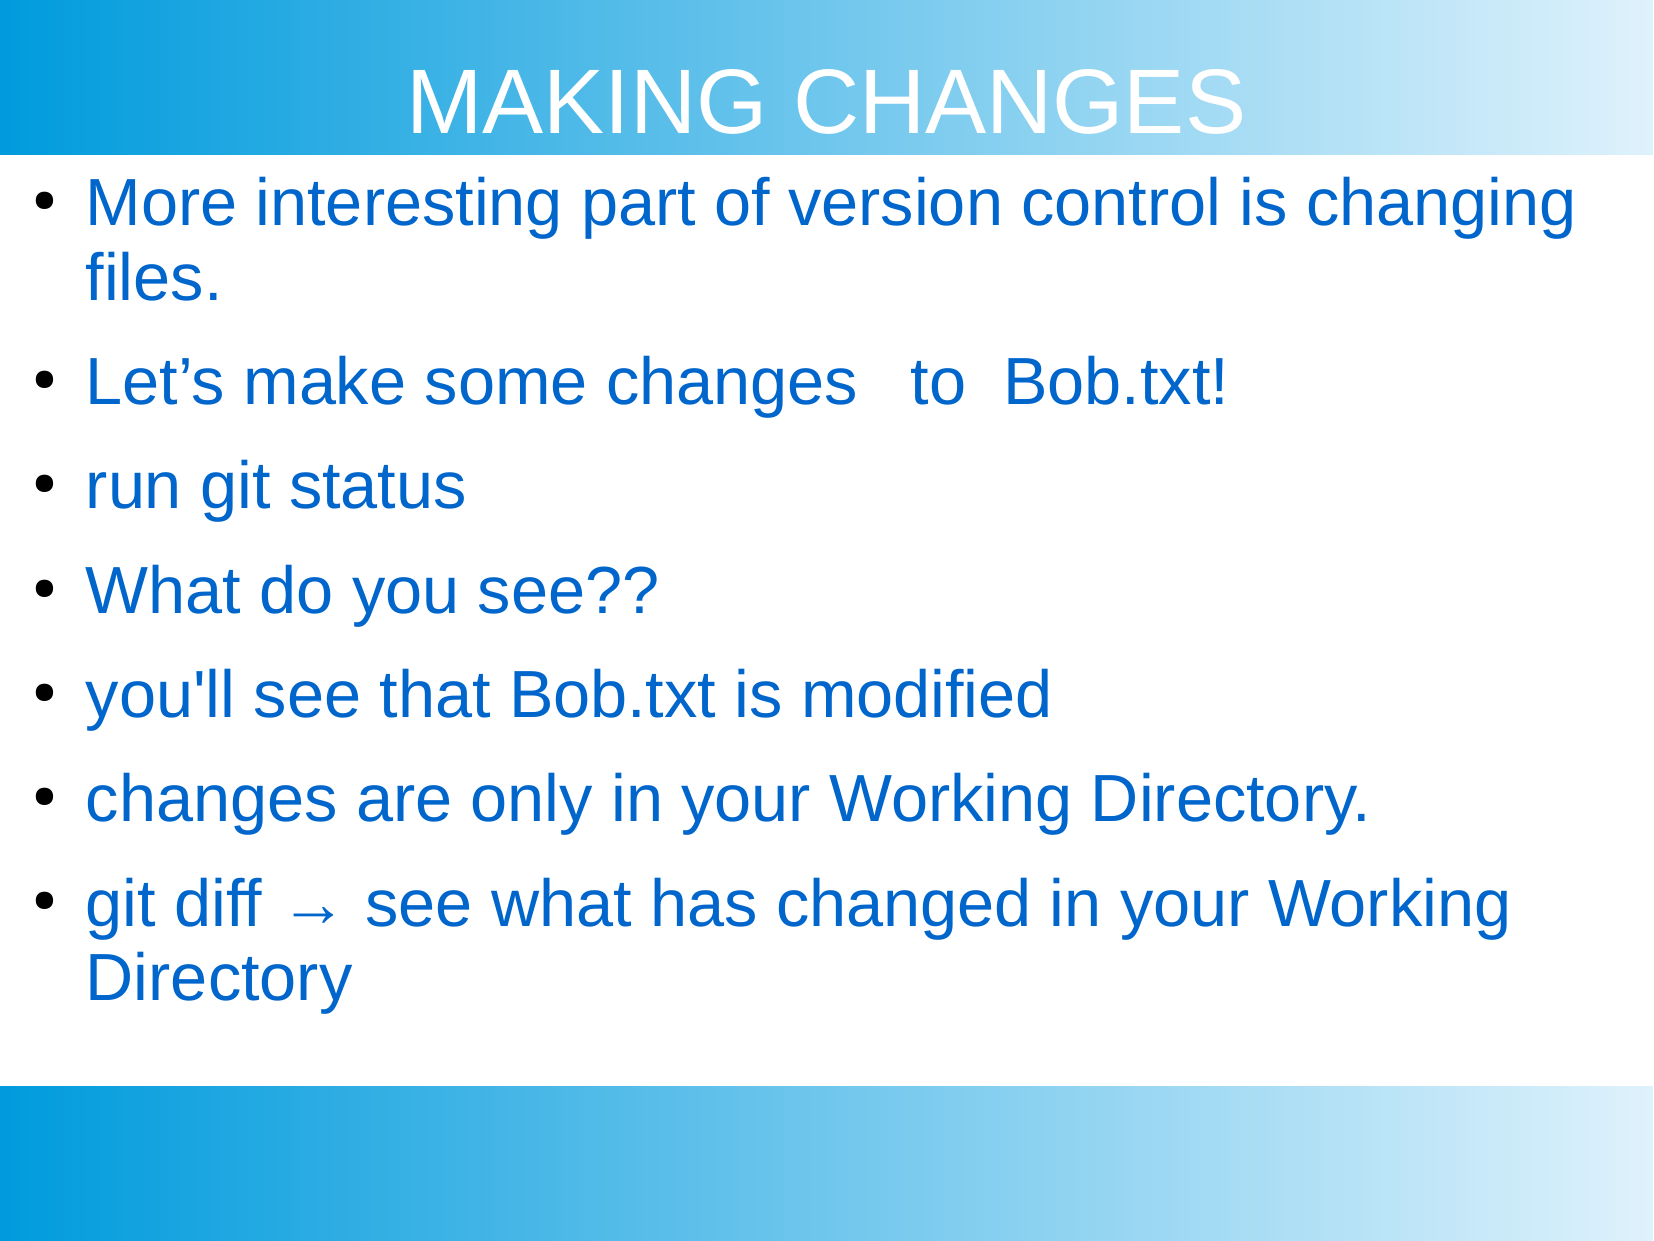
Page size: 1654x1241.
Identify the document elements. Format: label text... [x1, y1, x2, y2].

title MAKING CHANGES [82, 49, 1571, 155]
list More interesting part of version control is changing files. Let’s make some changes to Bob.txt! run git status What do you see?? you'll see that Bob.txt is modified changes are only in your Working Directory. git diff → see what has changed in your Working Directory [15, 165, 1621, 1066]
